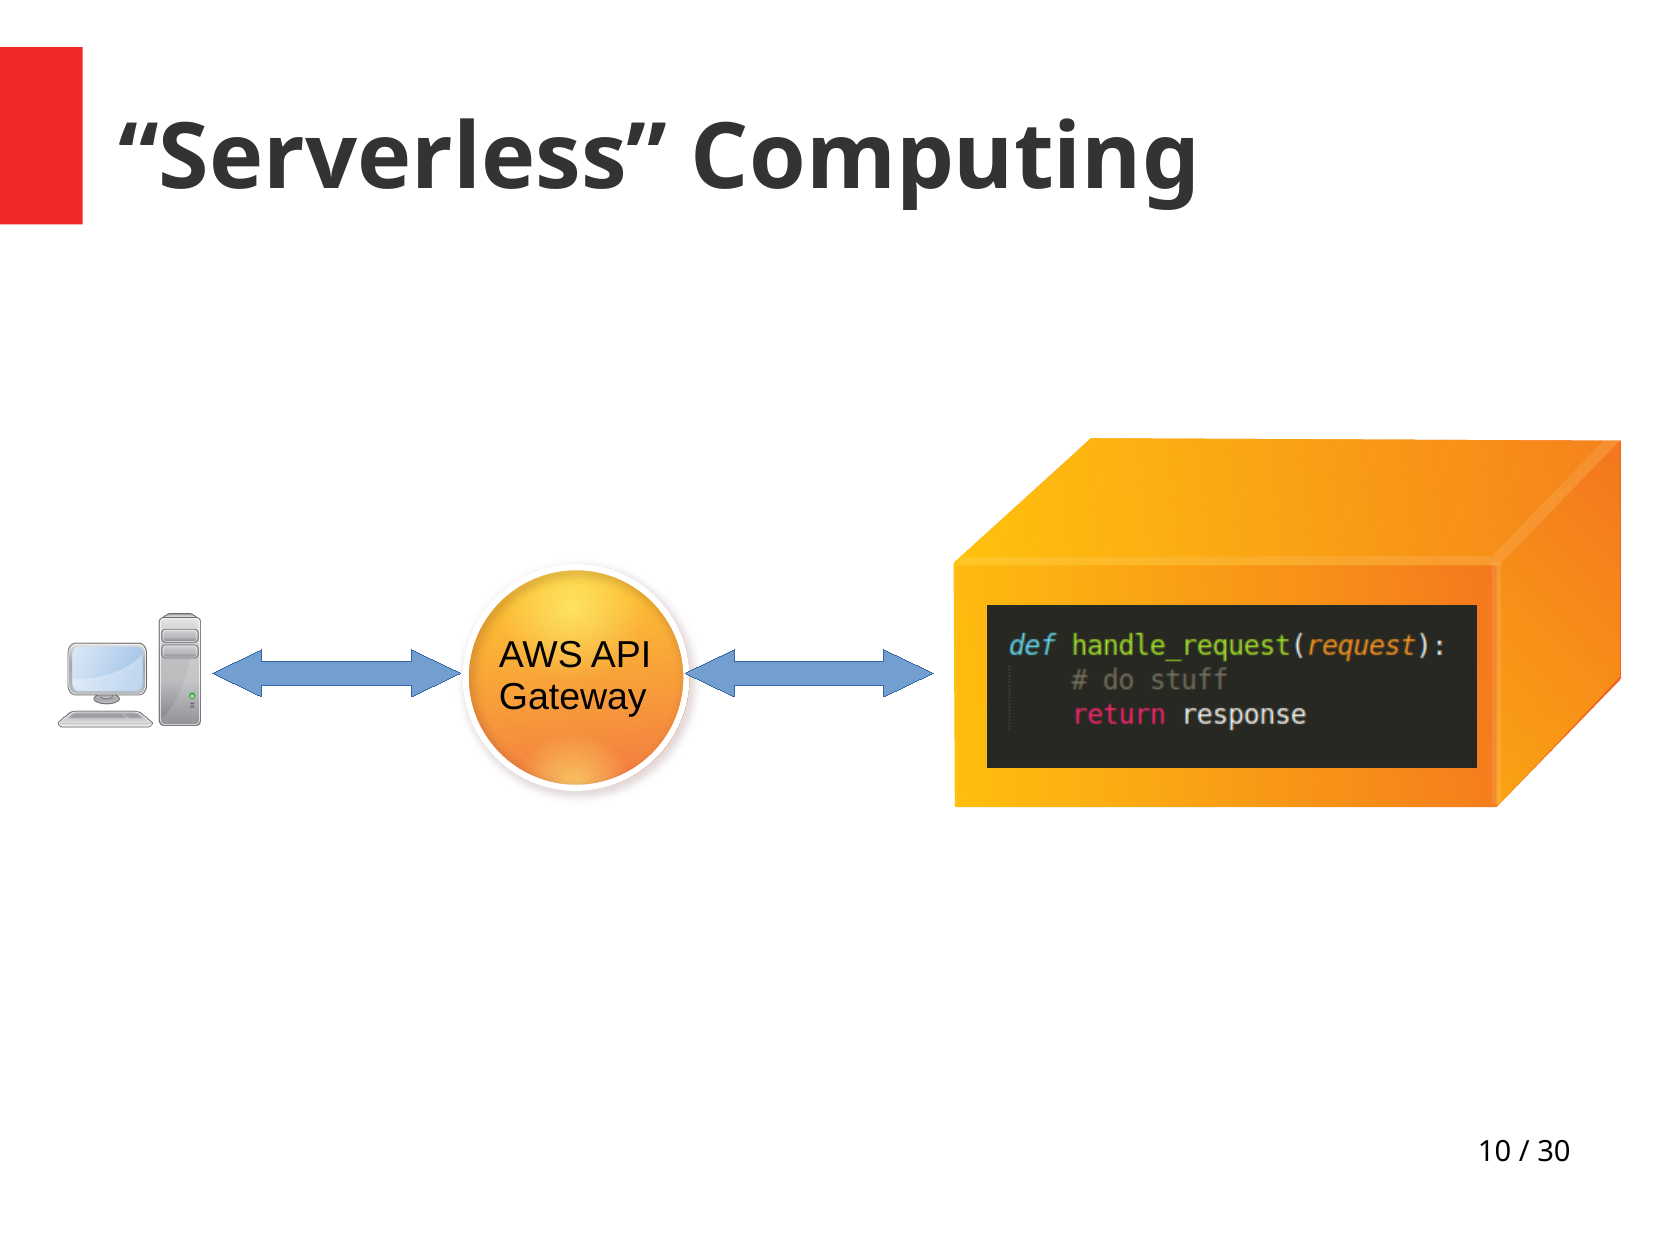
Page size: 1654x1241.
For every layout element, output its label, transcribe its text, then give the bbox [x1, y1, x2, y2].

text_box AWS API Gateway [484, 625, 674, 725]
picture [874, 383, 1654, 863]
title “Serverless” Computing [118, 49, 1571, 257]
text_box [212, 649, 461, 697]
picture [448, 543, 708, 810]
picture [52, 613, 201, 733]
text_box [685, 649, 934, 697]
